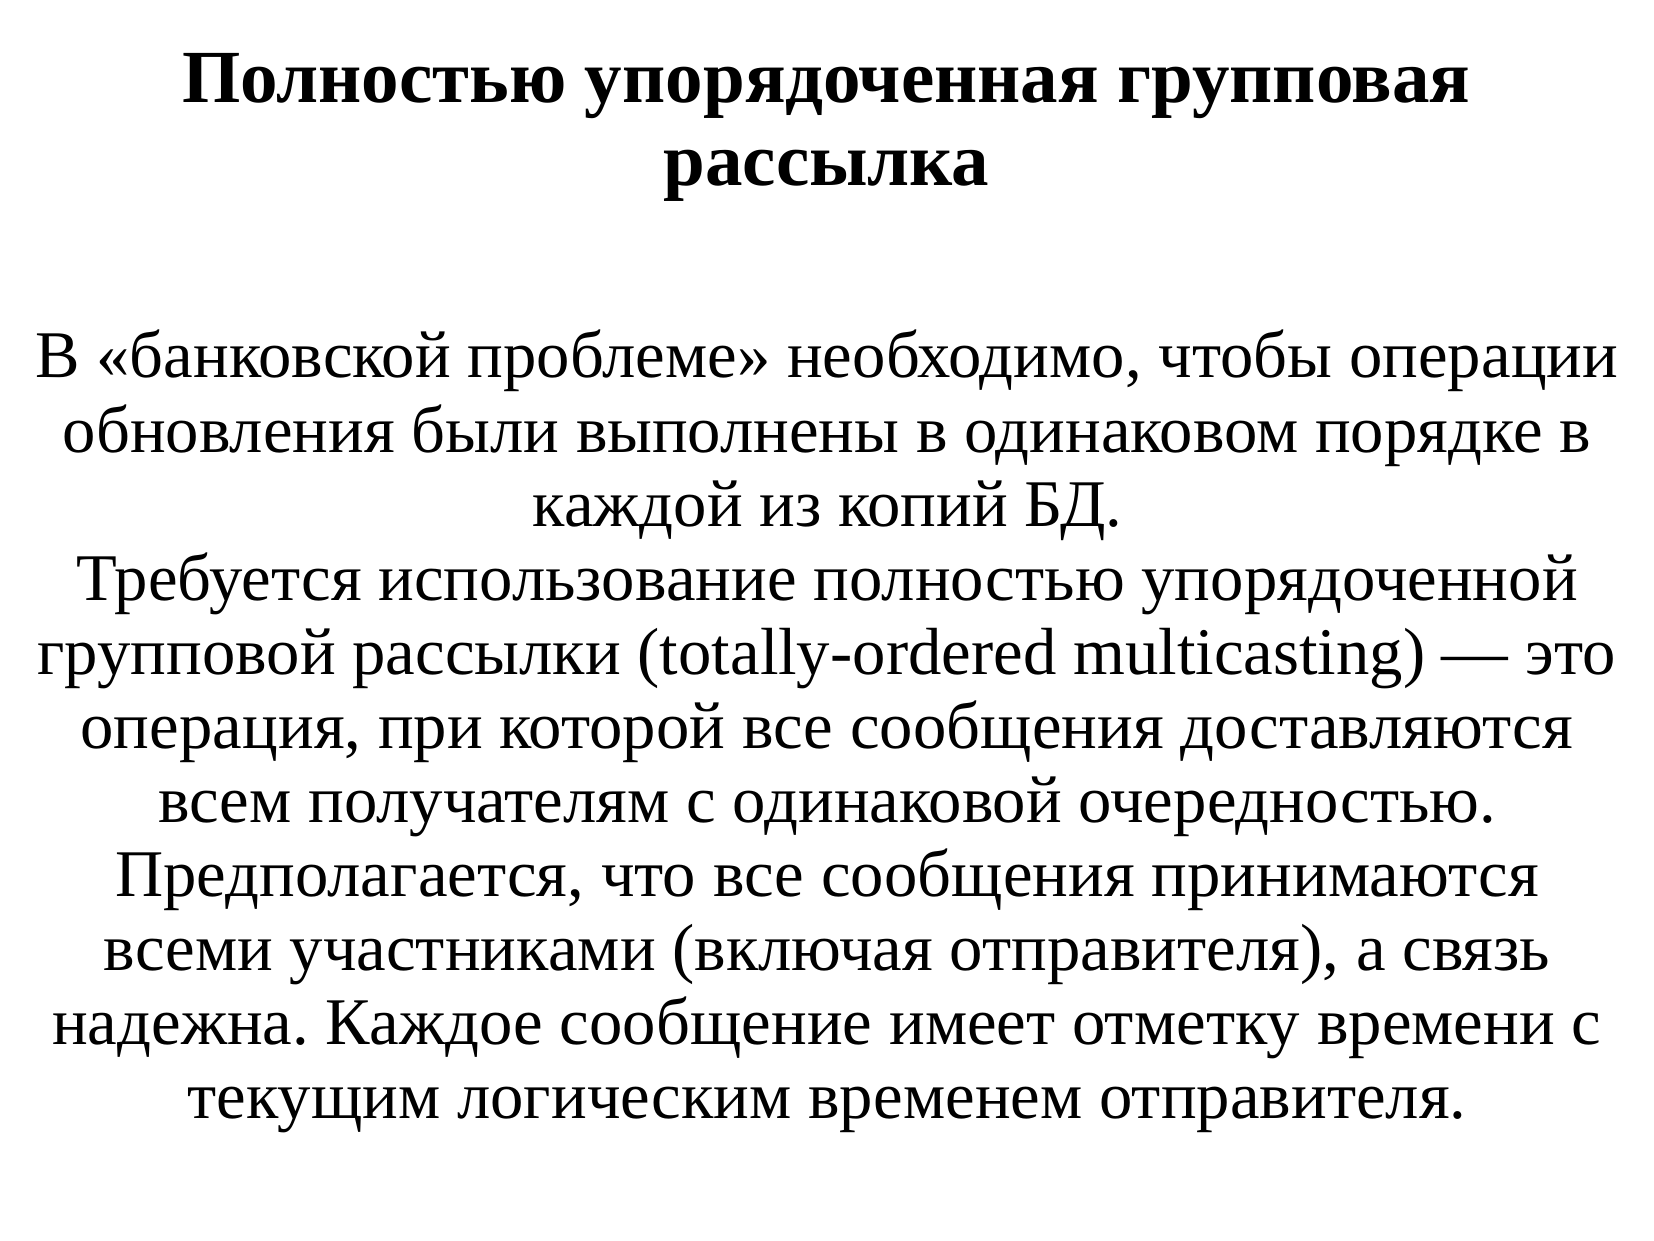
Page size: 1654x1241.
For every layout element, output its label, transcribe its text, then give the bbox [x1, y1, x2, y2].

title Полностью упорядоченная групповая рассылка [30, 27, 1624, 210]
subtitle В «банковской проблеме» необходимо, чтобы операции обновления были выполнены в одинаковом порядке в каждой из копий БД. Требуется использование полностью упорядоченной групповой рассылки (totally-ordered multicasting) — это операция, при которой все сообщения доставляются всем получателям с одинаковой очередностью. Предполагается, что все сообщения принимаются всеми участниками (включая отправителя), а связь надежна. Каждое сообщение имеет отметку времени с текущим логическим временем отправителя. [30, 236, 1626, 1215]
